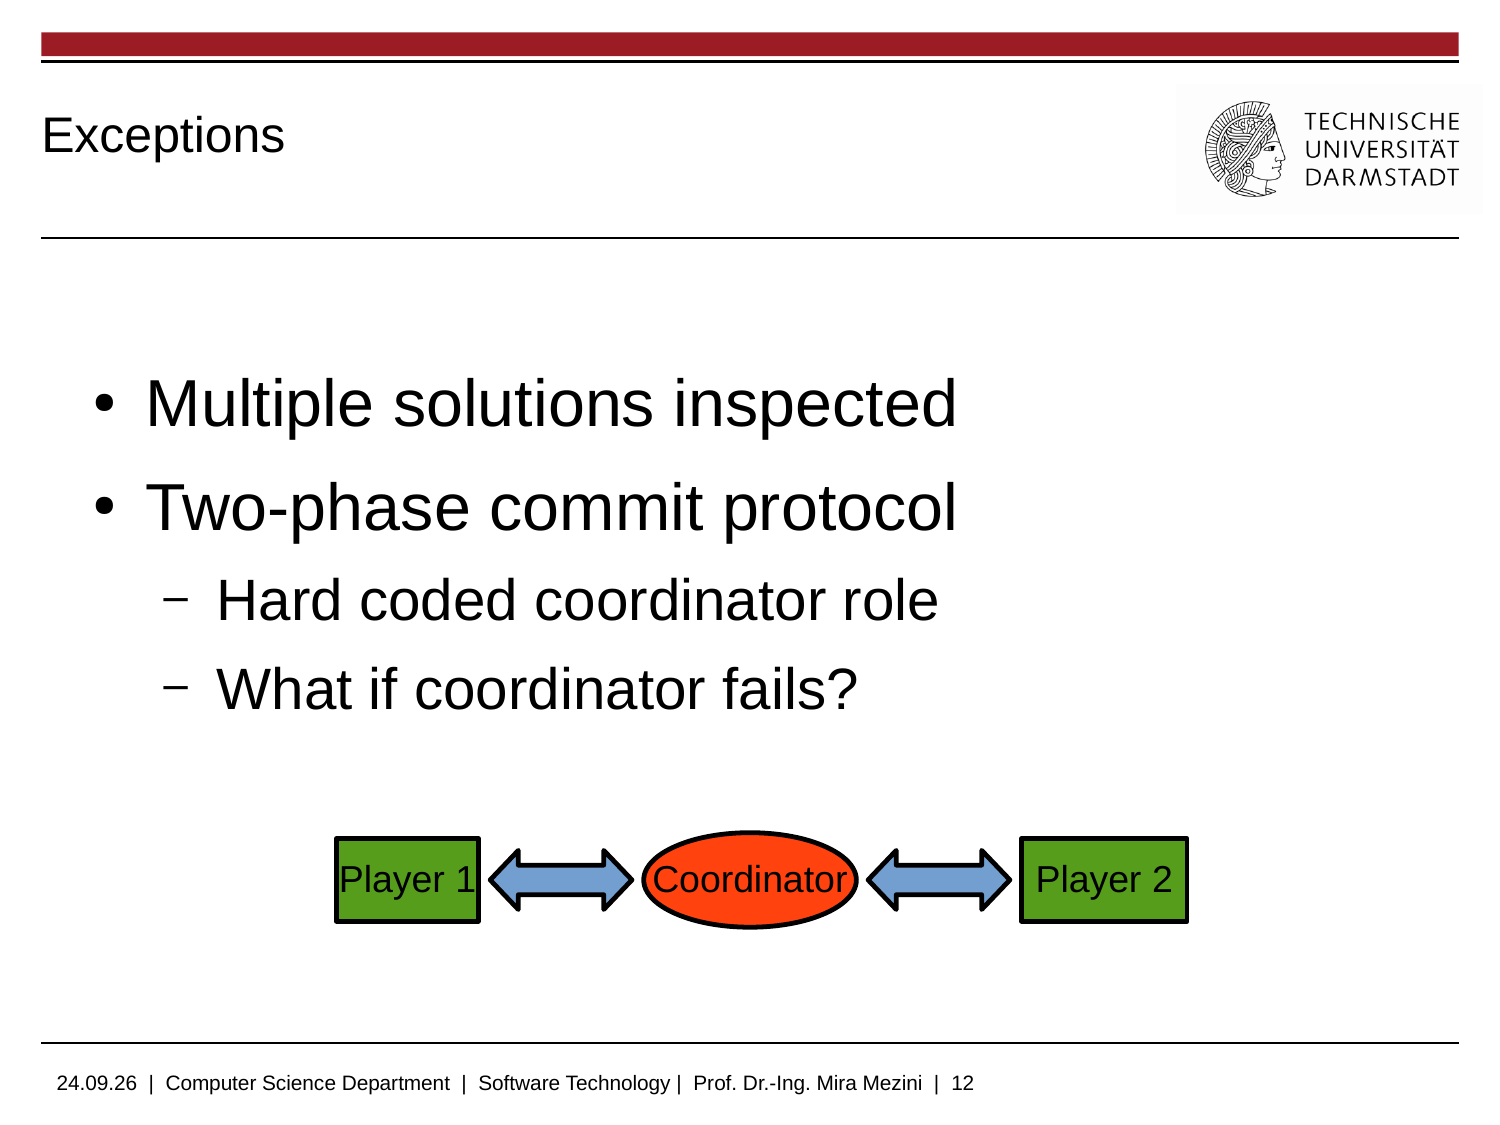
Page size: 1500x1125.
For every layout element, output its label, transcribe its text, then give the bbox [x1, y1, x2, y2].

list Multiple solutions inspected Two-phase commit protocol Hard coded coordinator role What if coordinator fails? [75, 263, 1425, 916]
text_box Player 2 [1021, 838, 1188, 922]
text_box Coordinator [643, 832, 857, 928]
text_box Player 1 [336, 838, 479, 922]
title Exceptions [41, 60, 1131, 211]
text_box [490, 850, 632, 910]
text_box [868, 850, 1010, 910]
